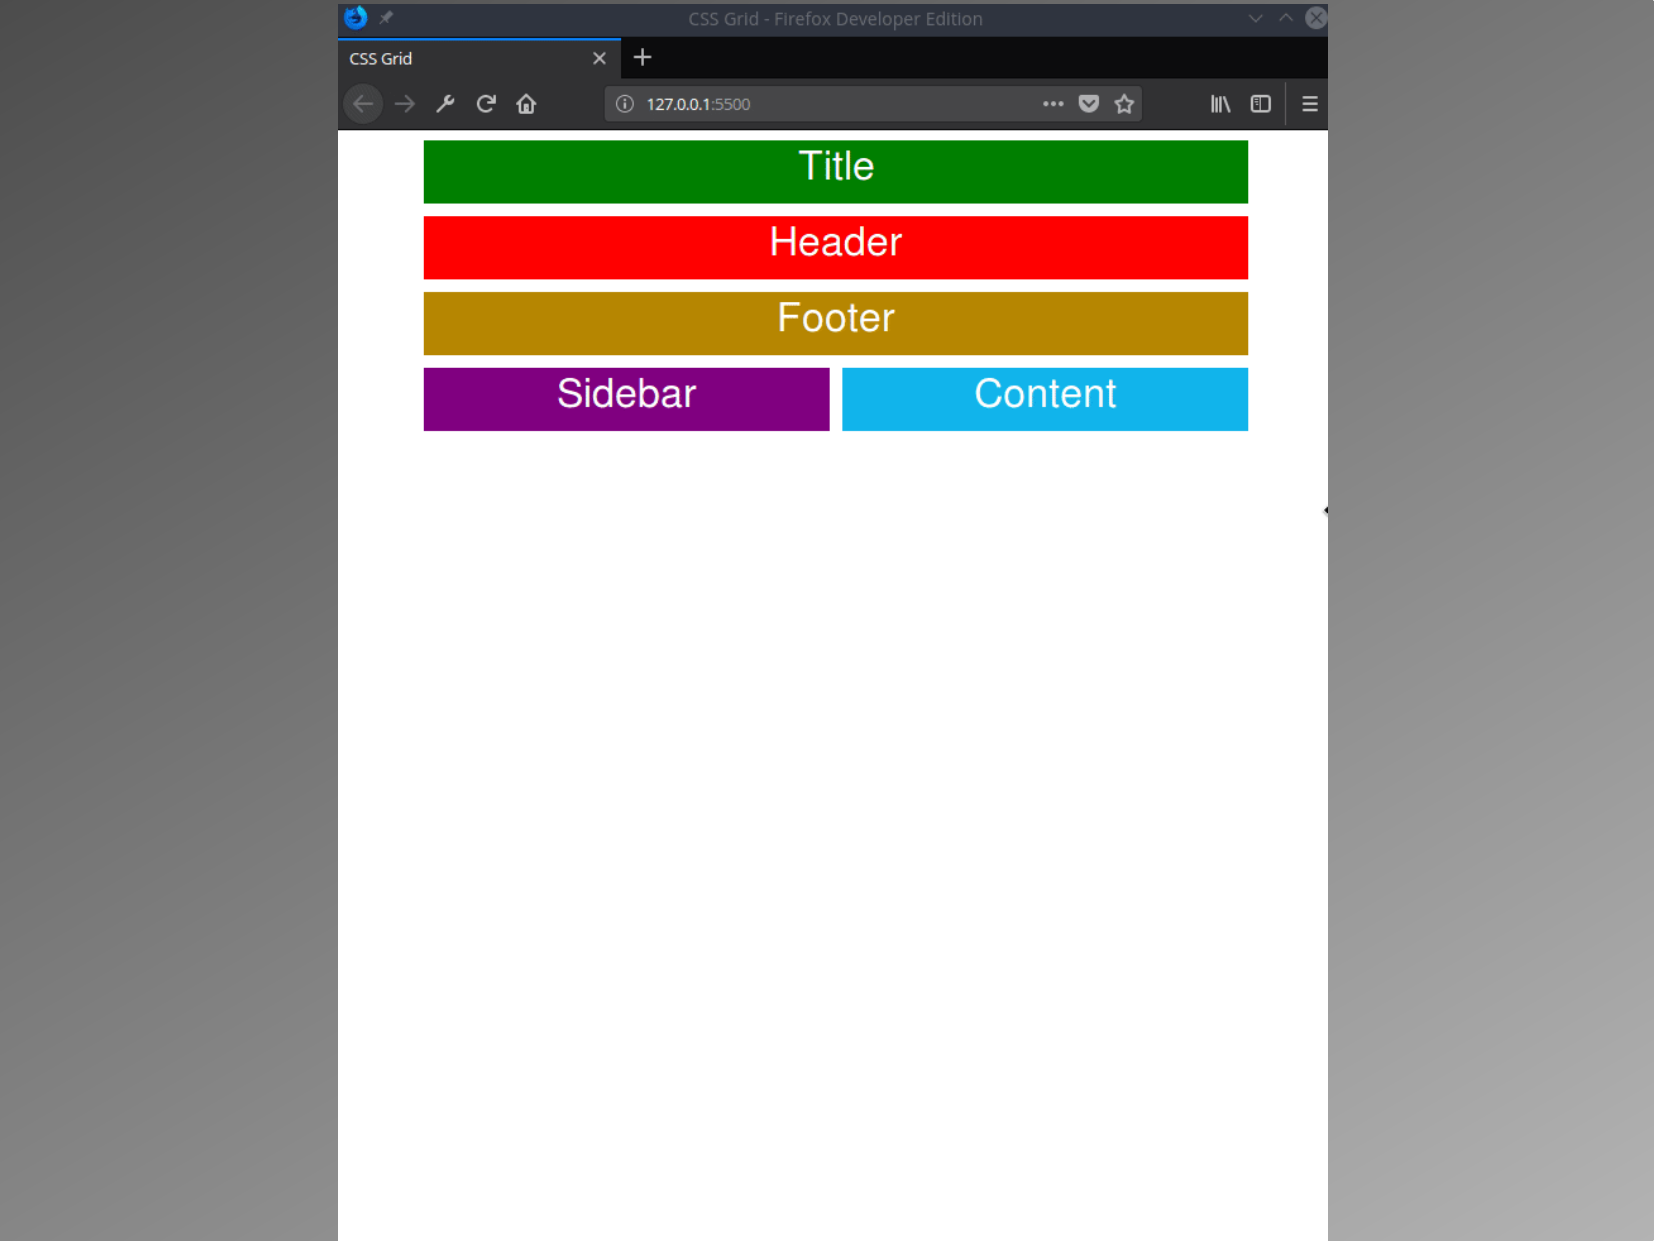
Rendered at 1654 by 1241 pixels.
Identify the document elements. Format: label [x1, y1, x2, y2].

picture [338, 4, 1328, 1241]
